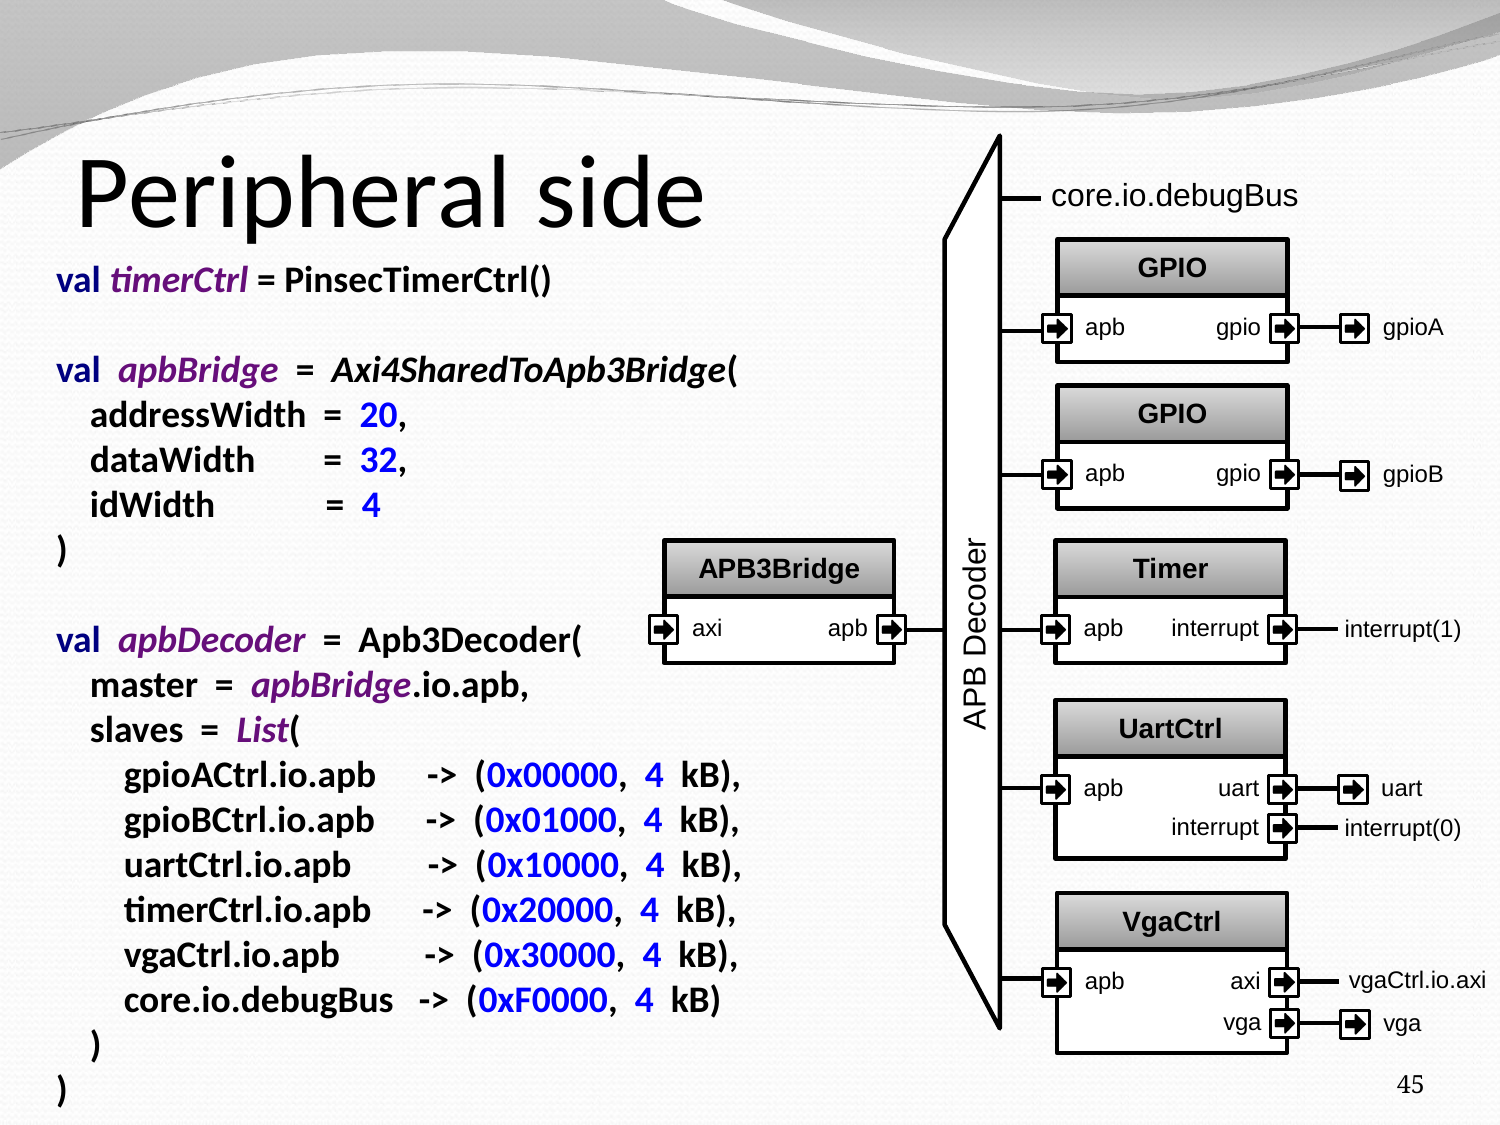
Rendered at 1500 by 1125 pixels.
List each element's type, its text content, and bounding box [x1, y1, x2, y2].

text_box val timerCtrl = PinsecTimerCtrl() val apbBridge = Axi4SharedToApb3Bridge( addressWidth = 20, dataWidth = 32, idWidth = 4 ) val apbDecoder = Apb3Decoder( master = apbBridge.io.apb, slaves = List( gpioACtrl.io.apb -> (0x00000, 4 kB), gpioBCtrl.io.apb -> (0x01000, 4 kB), uartCtrl.io.apb -> (0x10000, 4 kB), timerCtrl.io.apb -> (0x20000, 4 kB), vgaCtrl.io.apb -> (0x30000, 4 kB), core.io.debugBus -> (0xF0000, 4 kB) ) ) [41, 248, 758, 1118]
text_box <numéro> [1299, 1056, 1426, 1103]
title Peripheral side [75, 60, 1426, 248]
picture [0, 0, 1500, 1125]
